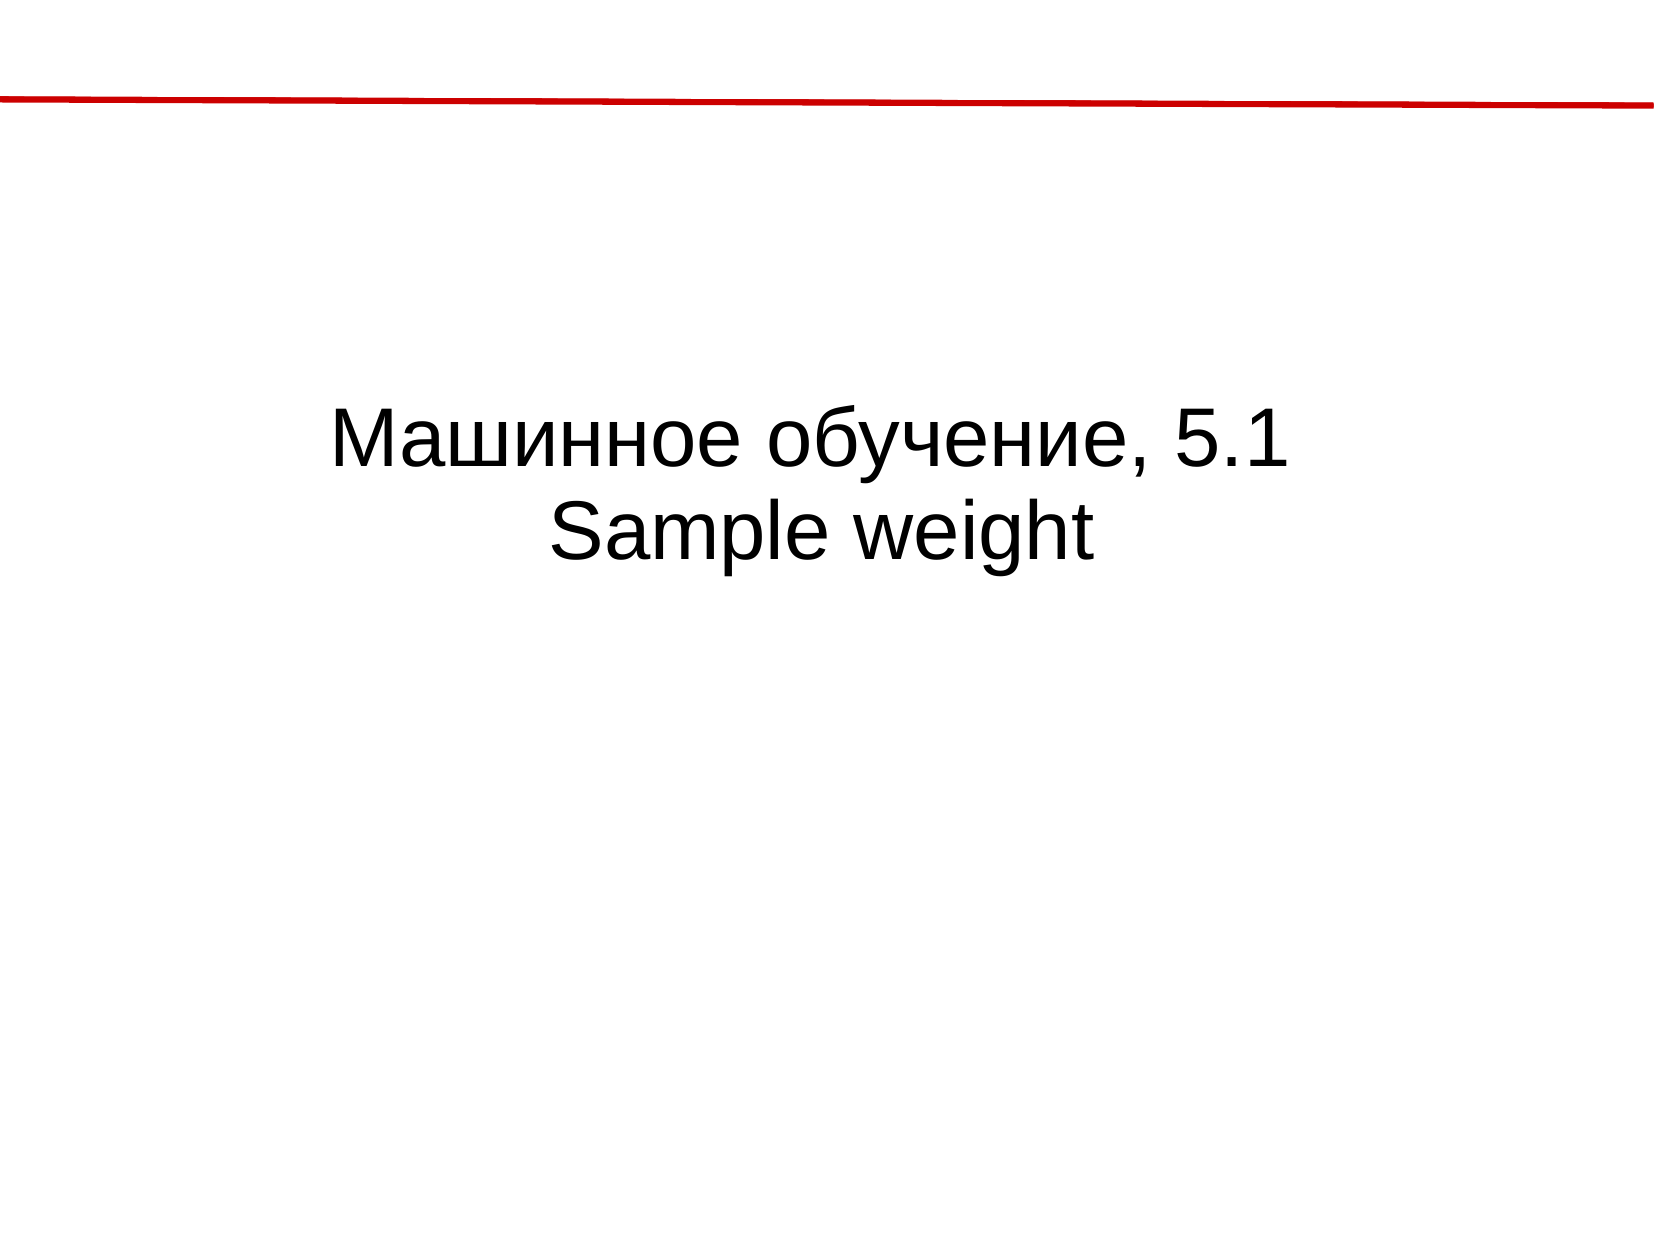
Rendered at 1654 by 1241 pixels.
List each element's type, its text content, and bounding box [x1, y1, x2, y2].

text_box Машинное обучение, 5.1 Sample weight [225, 384, 1396, 772]
